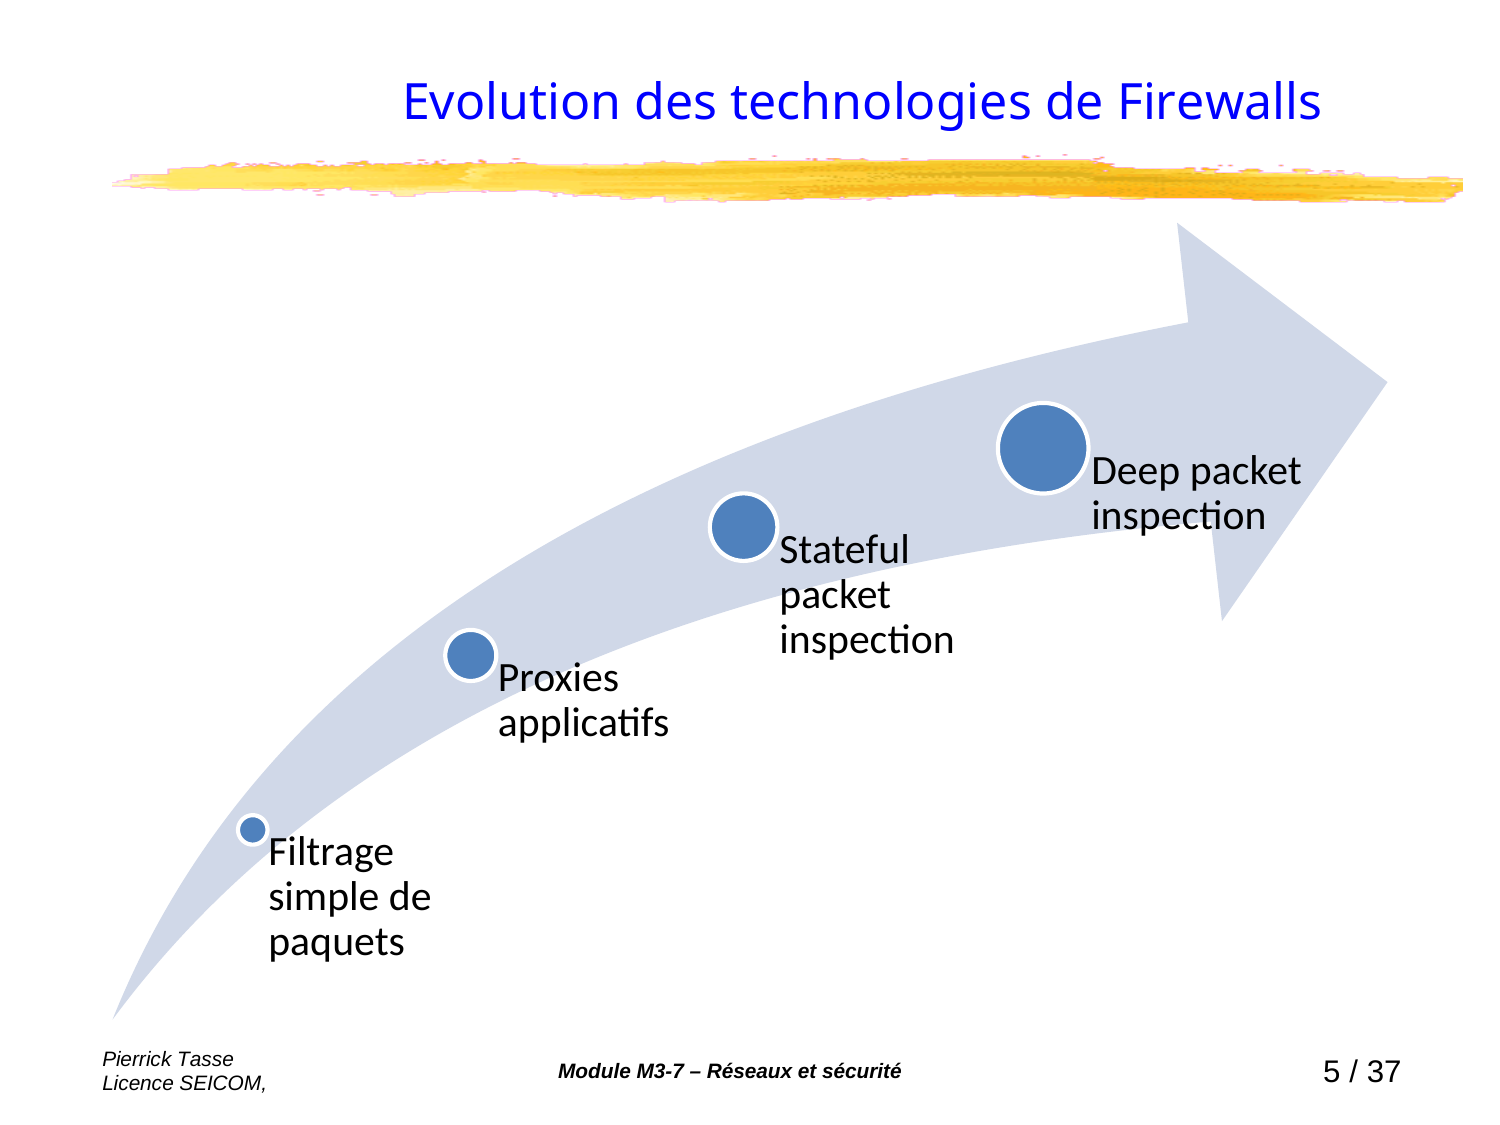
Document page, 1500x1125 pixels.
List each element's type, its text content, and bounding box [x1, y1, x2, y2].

text_box Filtrage simple de paquets [252, 829, 470, 1020]
picture [112, 149, 1463, 213]
text_box [112, 222, 1388, 1020]
title Evolution des technologies de Firewalls [62, 37, 1338, 138]
text_box Proxies applicatifs [470, 655, 739, 1020]
text_box Stateful packet inspection [743, 527, 1012, 1020]
text_box Deep packet inspection [1043, 448, 1312, 1020]
